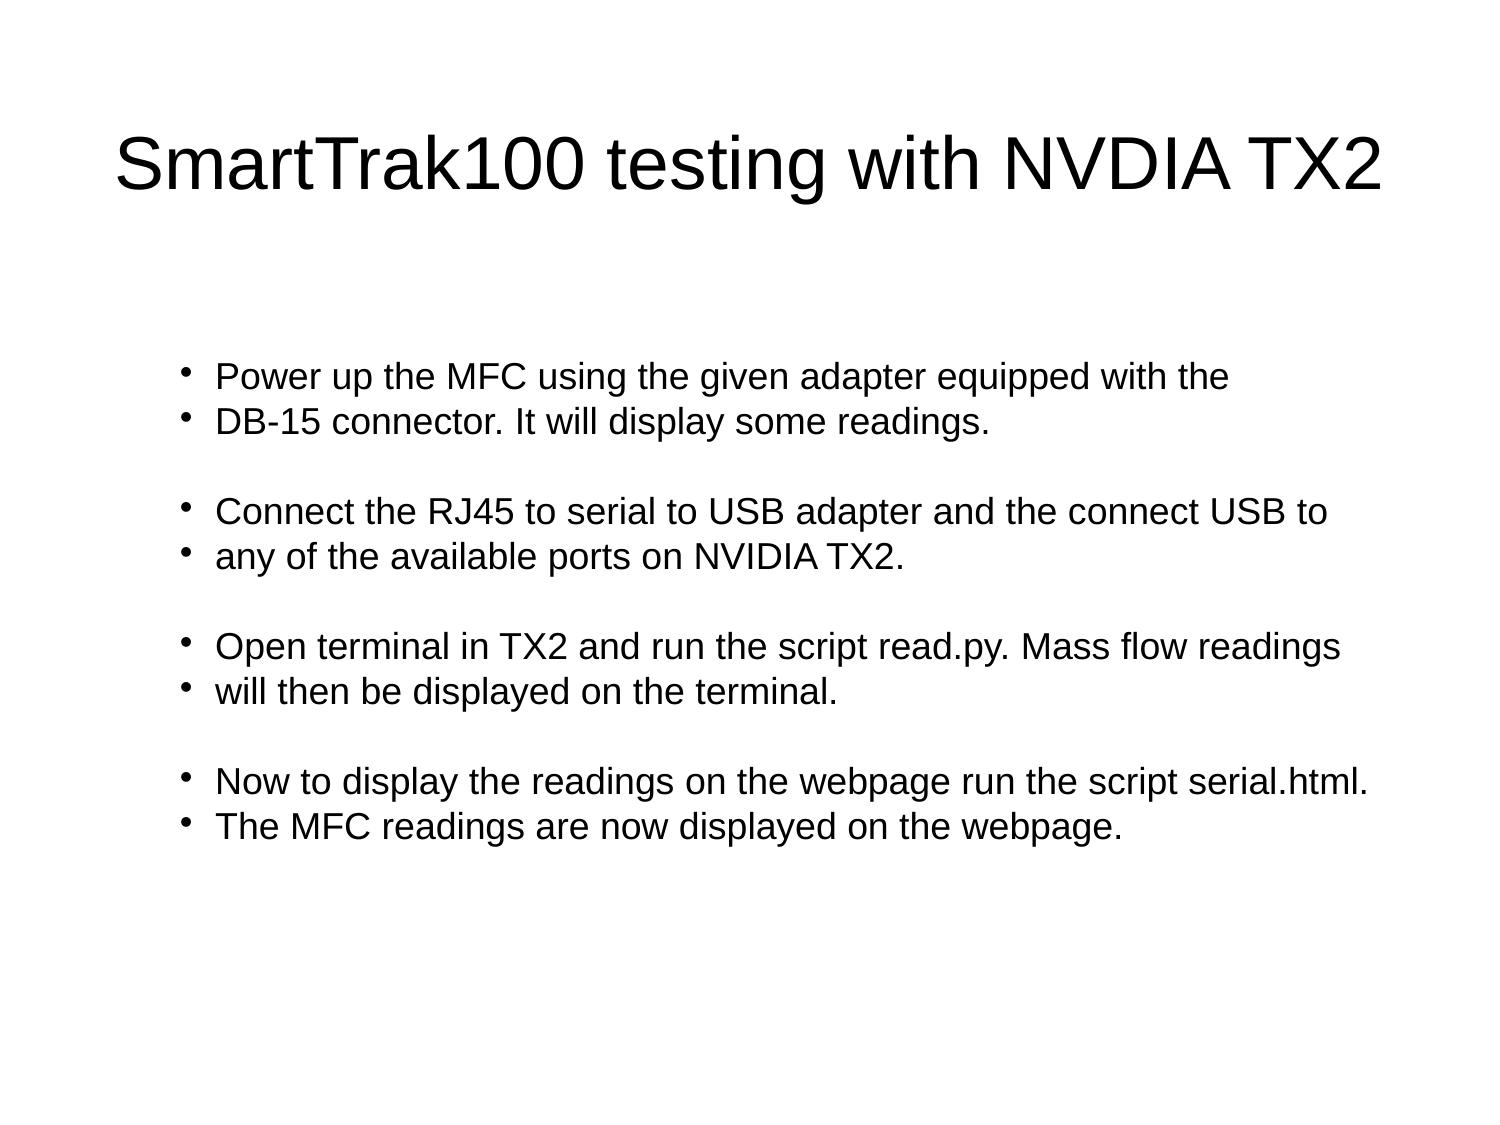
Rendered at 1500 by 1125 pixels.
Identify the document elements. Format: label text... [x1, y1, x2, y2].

text_box Power up the MFC using the given adapter equipped with the DB-15 connector. It will display some readings. Connect the RJ45 to serial to USB adapter and the connect USB to any of the available ports on NVIDIA TX2. Open terminal in TX2 and run the script read.py. Mass flow readings will then be displayed on the terminal. Now to display the readings on the webpage run the script serial.html. The MFC readings are now displayed on the webpage. [164, 344, 1385, 822]
text_box SmartTrak100 testing with NVDIA TX2 [51, 97, 1449, 223]
